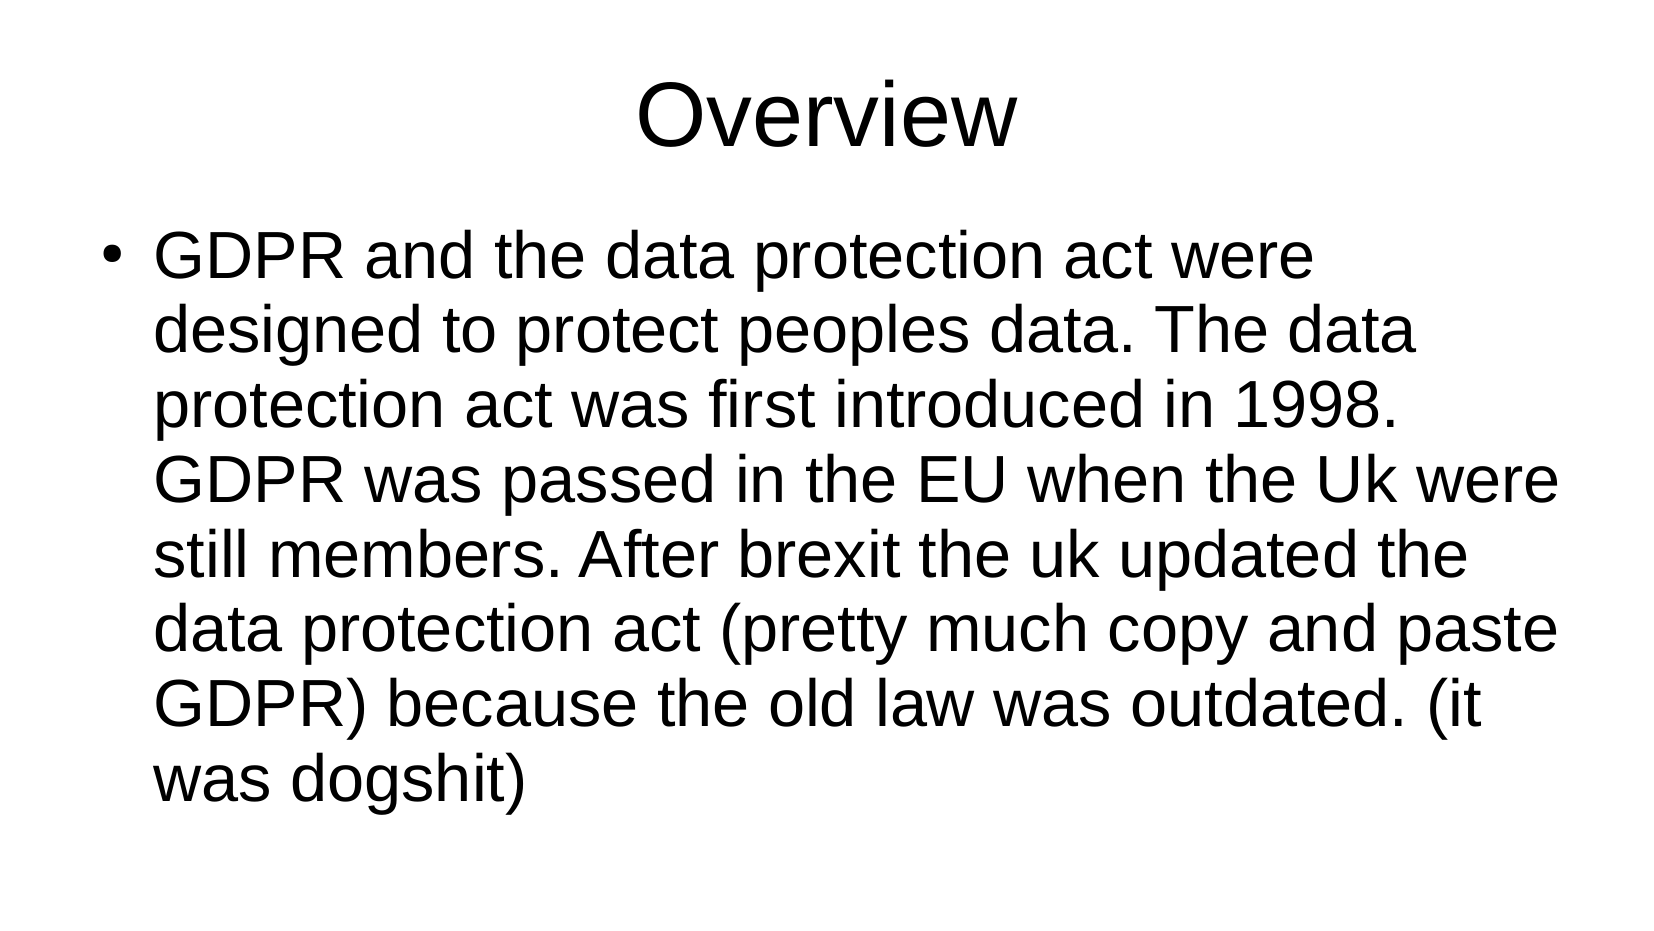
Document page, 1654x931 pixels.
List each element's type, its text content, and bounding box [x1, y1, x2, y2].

list GDPR and the data protection act were designed to protect peoples data. The data protection act was first introduced in 1998. GDPR was passed in the EU when the Uk were still members. After brexit the uk updated the data protection act (pretty much copy and paste GDPR) because the old law was outdated. (it was dogshit) [82, 217, 1571, 857]
title Overview [82, 37, 1571, 193]
